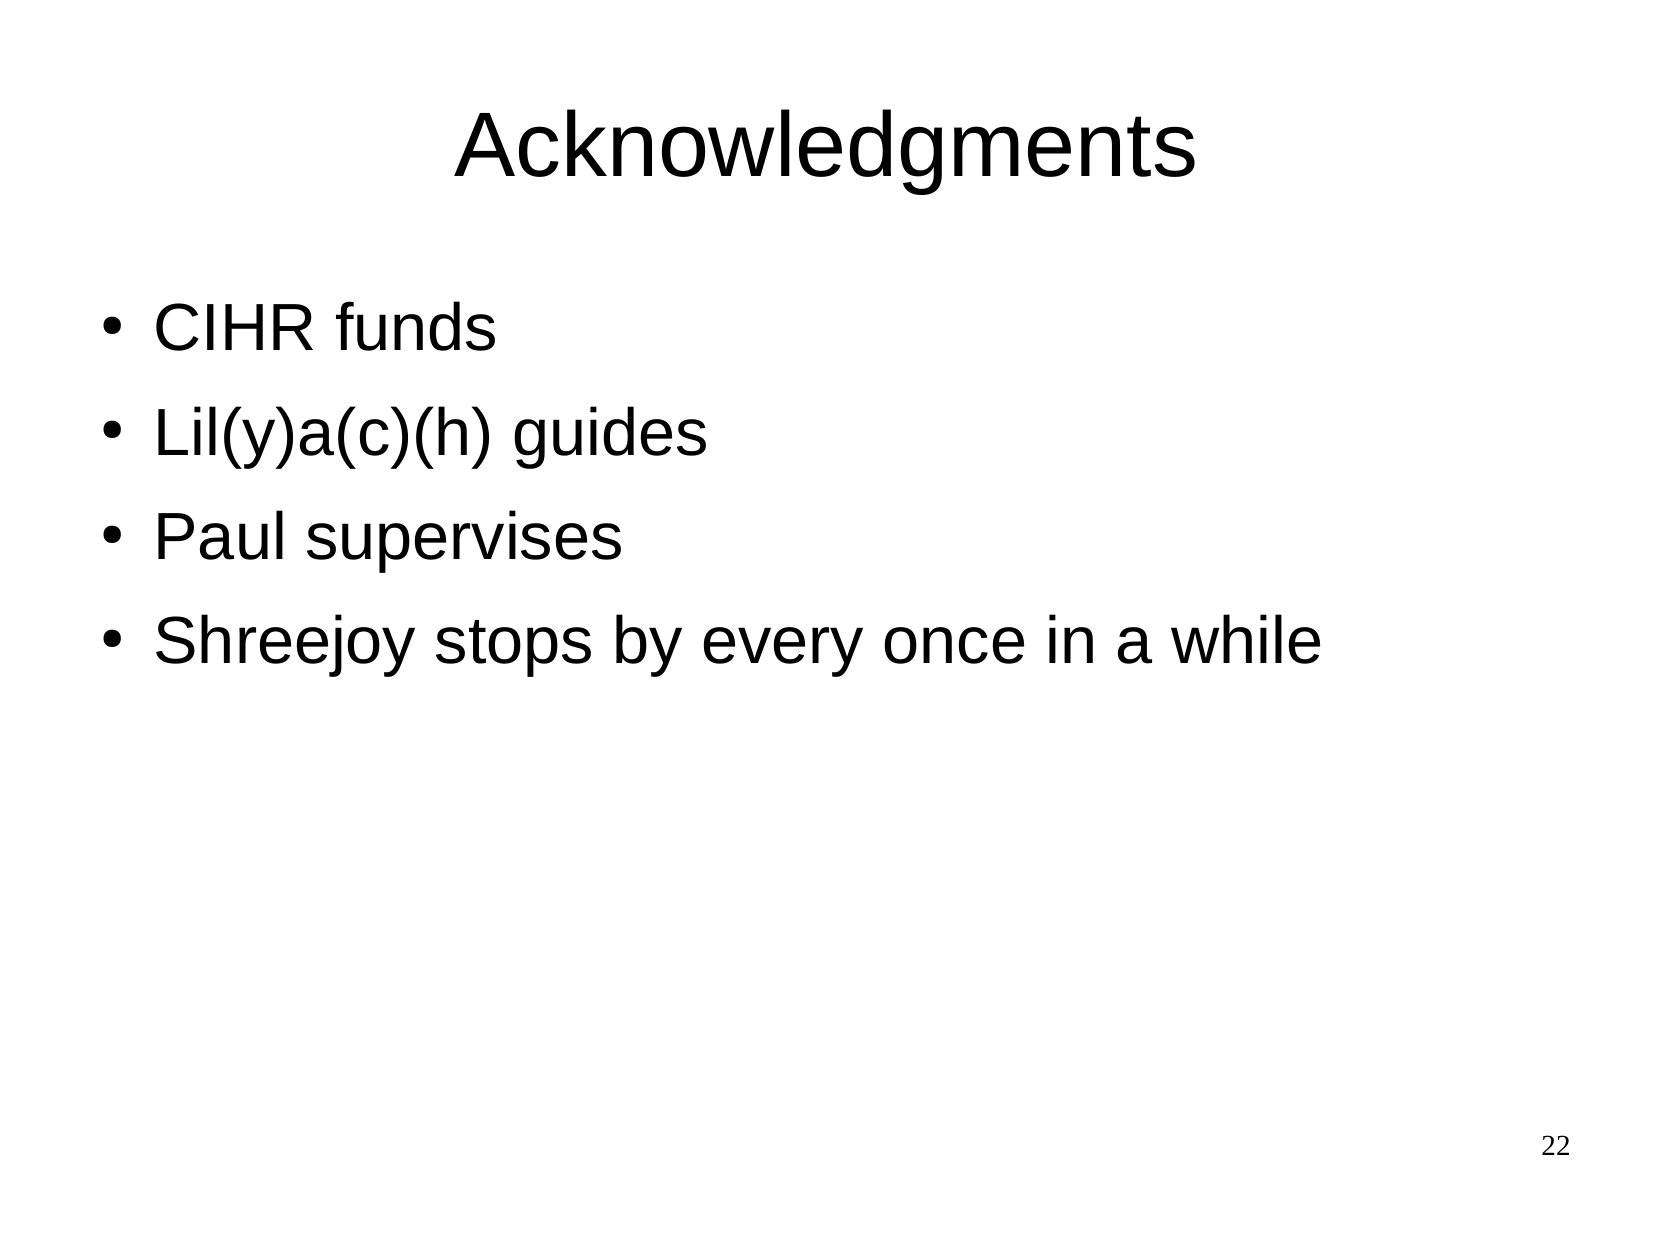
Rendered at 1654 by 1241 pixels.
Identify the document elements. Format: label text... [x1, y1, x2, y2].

list CIHR funds Lil(y)a(c)(h) guides Paul supervises Shreejoy stops by every once in a while [82, 290, 1571, 1010]
title Acknowledgments [82, 93, 1571, 290]
